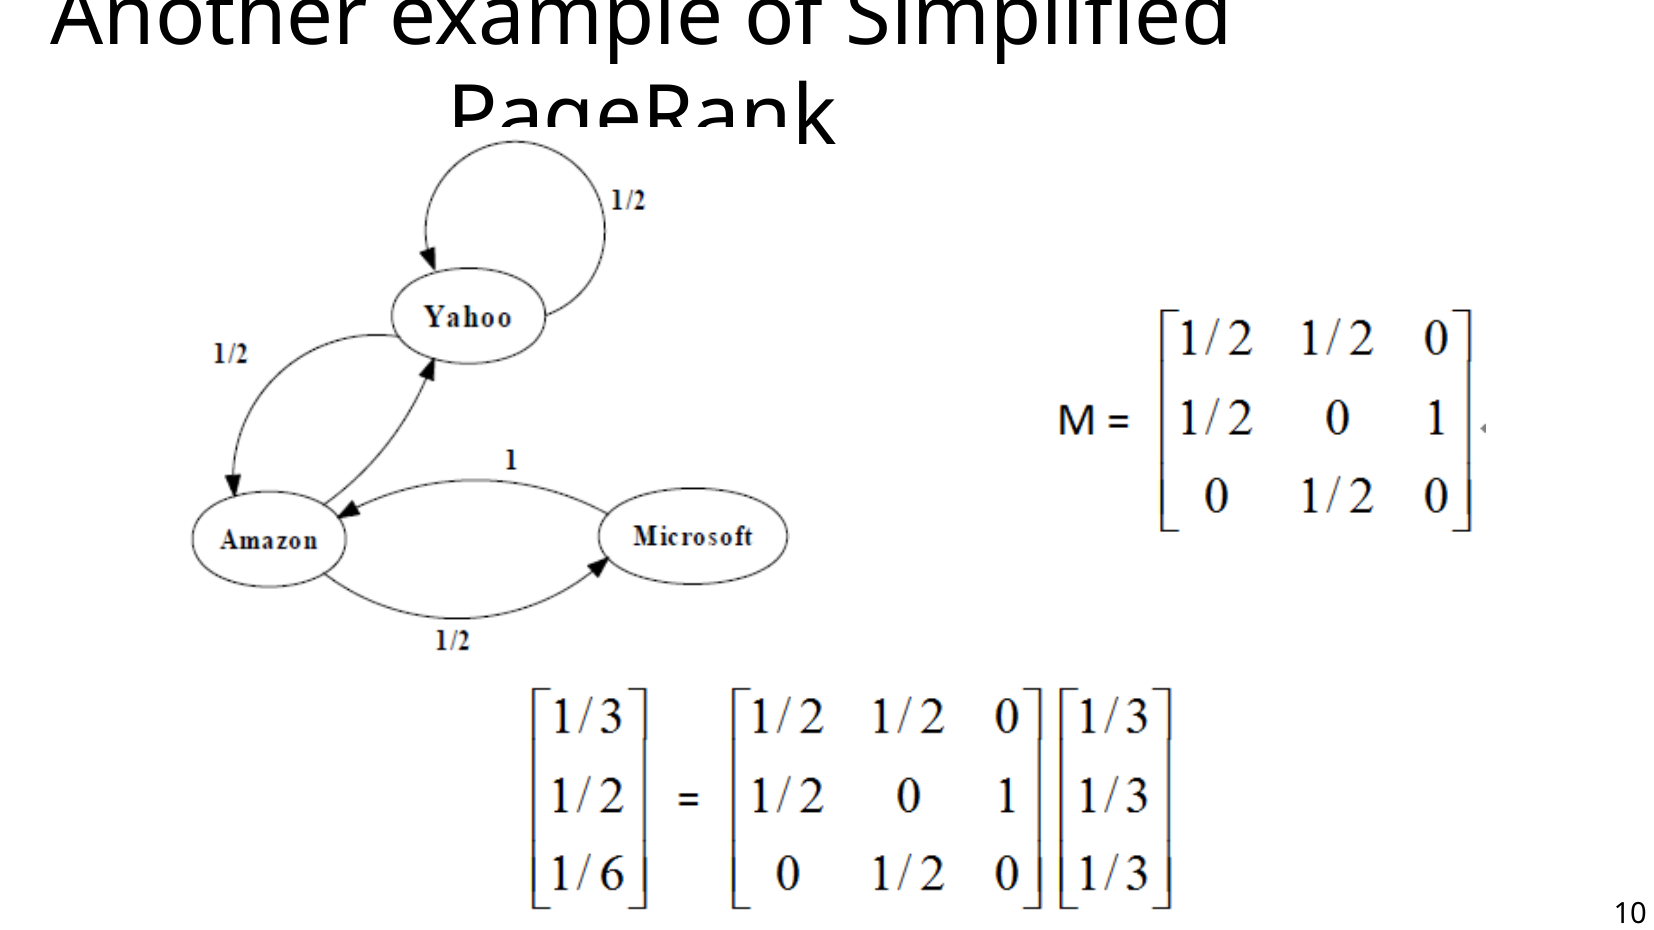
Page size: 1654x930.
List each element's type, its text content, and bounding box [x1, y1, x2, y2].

picture [1038, 284, 1486, 558]
title Another example of Simplified PageRank [0, 1, 1653, 120]
picture [510, 666, 1179, 930]
picture [189, 127, 790, 663]
